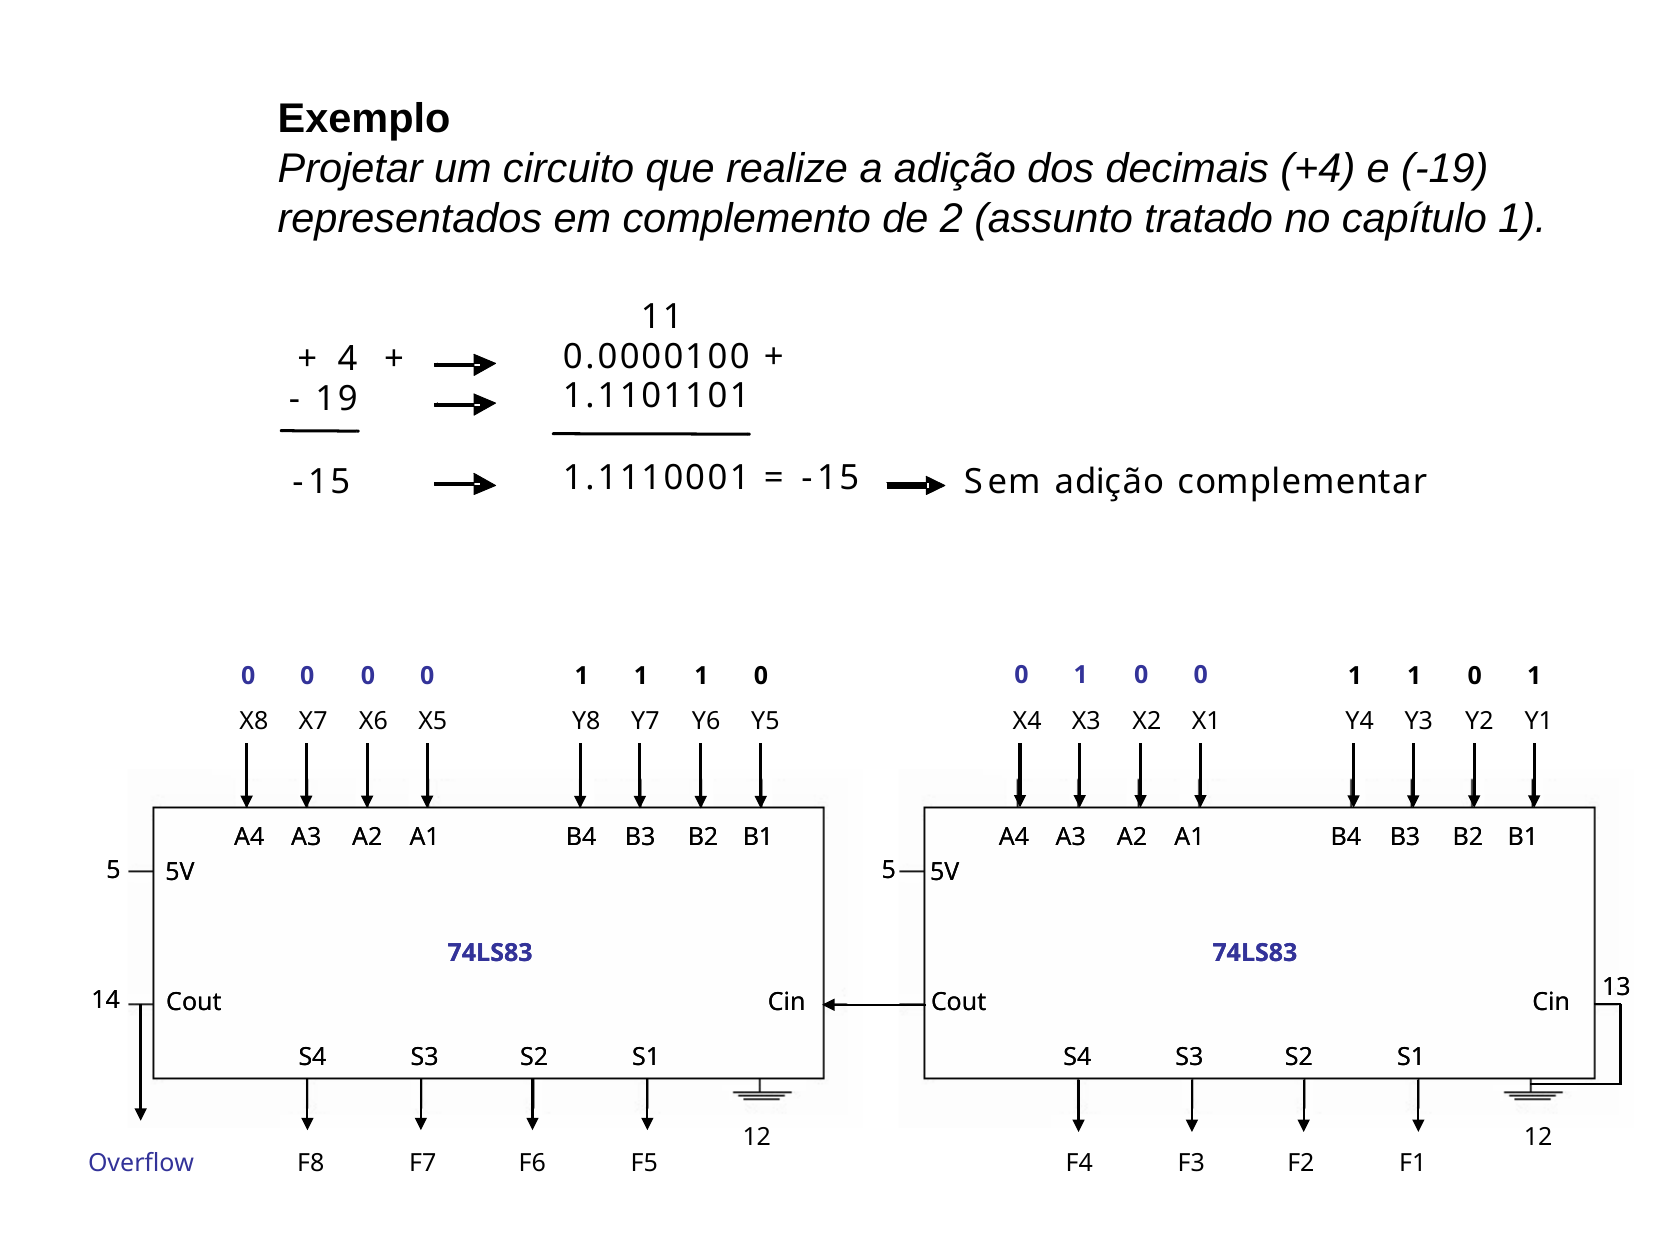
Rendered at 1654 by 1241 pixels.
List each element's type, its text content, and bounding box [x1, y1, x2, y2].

text_box 74LS83 [447, 936, 533, 967]
text_box B2 [1452, 820, 1484, 851]
text_box X3 [1071, 704, 1101, 735]
text_box 0 [1467, 659, 1483, 690]
text_box X5 [418, 704, 448, 735]
text_box 74LS83 [1212, 936, 1298, 967]
text_box F3 [1177, 1146, 1205, 1177]
text_box 1 [1073, 658, 1088, 689]
text_box A2 [352, 820, 383, 851]
text_box 1 [1527, 659, 1542, 690]
picture [279, 294, 1431, 505]
text_box Y2 [1465, 704, 1494, 735]
text_box 5V [930, 855, 960, 886]
text_box Cin [767, 985, 806, 1016]
picture [127, 769, 863, 1128]
text_box S2 [1285, 1040, 1314, 1071]
text_box A2 [1116, 820, 1148, 851]
text_box 5 [881, 853, 896, 884]
text_box X1 [1191, 704, 1221, 735]
text_box 0 [300, 659, 315, 690]
text_box Y1 [1524, 704, 1554, 735]
text_box 0 [753, 659, 769, 690]
text_box A4 [234, 820, 265, 851]
text_box S3 [410, 1040, 439, 1071]
text_box Y5 [751, 705, 780, 736]
text_box Y7 [631, 705, 660, 736]
text_box Exemplo Projetar um circuito que realize a adição dos decimais (+4) e (-19) representados em complemento de 2 (assunto tratado no capítulo 1). [227, 34, 1582, 249]
text_box 13 [1602, 970, 1631, 1001]
text_box 0 [1134, 658, 1149, 689]
text_box F8 [297, 1146, 325, 1177]
text_box B2 [687, 820, 719, 851]
text_box 0 [241, 659, 256, 690]
text_box X7 [298, 704, 328, 735]
text_box Cin [1532, 985, 1571, 1016]
text_box 0 [420, 659, 435, 690]
text_box S4 [1063, 1040, 1092, 1071]
text_box 0 [1193, 658, 1208, 689]
text_box B1 [742, 820, 774, 851]
text_box Cout [931, 985, 987, 1016]
text_box Cout [166, 985, 222, 1016]
text_box 0 [1014, 658, 1029, 689]
picture [898, 769, 1634, 1128]
text_box Y6 [691, 705, 721, 736]
text_box F1 [1399, 1146, 1427, 1177]
text_box X8 [239, 704, 269, 735]
text_box Overflow [88, 1146, 195, 1177]
text_box 5V [165, 855, 195, 886]
text_box S4 [298, 1040, 327, 1071]
text_box Y8 [572, 705, 601, 736]
text_box S1 [632, 1040, 661, 1071]
text_box B3 [1389, 820, 1421, 851]
text_box 14 [91, 983, 121, 1014]
text_box X2 [1132, 704, 1162, 735]
text_box 12 [1524, 1120, 1553, 1151]
text_box A3 [290, 820, 322, 851]
text_box S2 [1285, 1052, 1294, 1063]
text_box A1 [1174, 820, 1205, 851]
text_box F2 [1287, 1146, 1315, 1177]
text_box B4 [1330, 820, 1362, 851]
text_box X4 [1012, 704, 1042, 735]
text_box A1 [409, 820, 440, 851]
text_box A3 [1055, 820, 1087, 851]
text_box 5 [106, 853, 121, 884]
text_box Y3 [1404, 704, 1434, 735]
text_box F4 [1065, 1146, 1093, 1177]
text_box B4 [565, 820, 597, 851]
text_box S3 [1175, 1040, 1204, 1071]
text_box B3 [624, 820, 656, 851]
text_box 1 [574, 659, 589, 690]
text_box F7 [409, 1146, 437, 1177]
text_box 1 [633, 659, 649, 690]
text_box 1 [694, 659, 709, 690]
text_box S1 [1397, 1040, 1426, 1071]
text_box A4 [998, 820, 1030, 851]
text_box F5 [630, 1146, 659, 1177]
text_box 0 [360, 659, 376, 690]
text_box B1 [1507, 820, 1539, 851]
text_box 1 [1347, 659, 1363, 690]
text_box X6 [358, 704, 389, 735]
text_box F6 [518, 1146, 547, 1177]
text_box Y4 [1345, 704, 1375, 735]
text_box 12 [742, 1120, 772, 1151]
text_box 1 [1407, 659, 1422, 690]
text_box S2 [520, 1040, 549, 1071]
